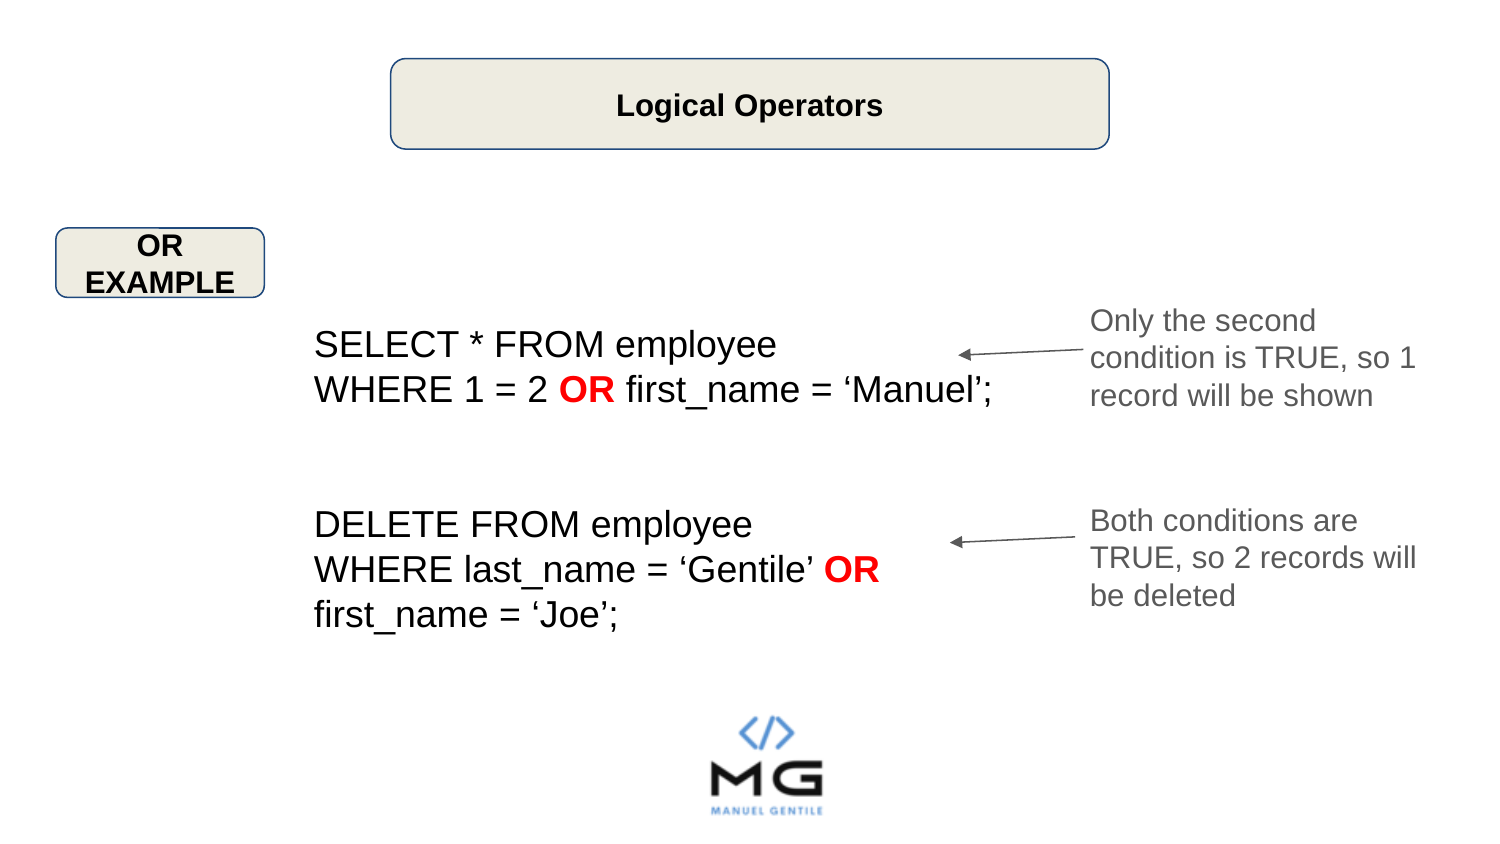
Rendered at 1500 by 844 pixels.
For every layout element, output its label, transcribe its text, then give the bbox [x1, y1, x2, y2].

text_box SELECT * FROM employee WHERE 1 = 2 OR first_name = ‘Manuel’; [298, 305, 1066, 375]
text_box Both conditions are TRUE, so 2 records will be deleted [1074, 484, 1473, 576]
picture [688, 687, 846, 844]
text_box Logical Operators [390, 58, 1110, 150]
text_box DELETE FROM employee WHERE last_name = ‘Gentile’ OR first_name = ‘Joe’; [298, 485, 1066, 555]
text_box Only the second condition is TRUE, so 1 record will be shown [1074, 284, 1447, 328]
text_box OR EXAMPLE [55, 227, 265, 298]
